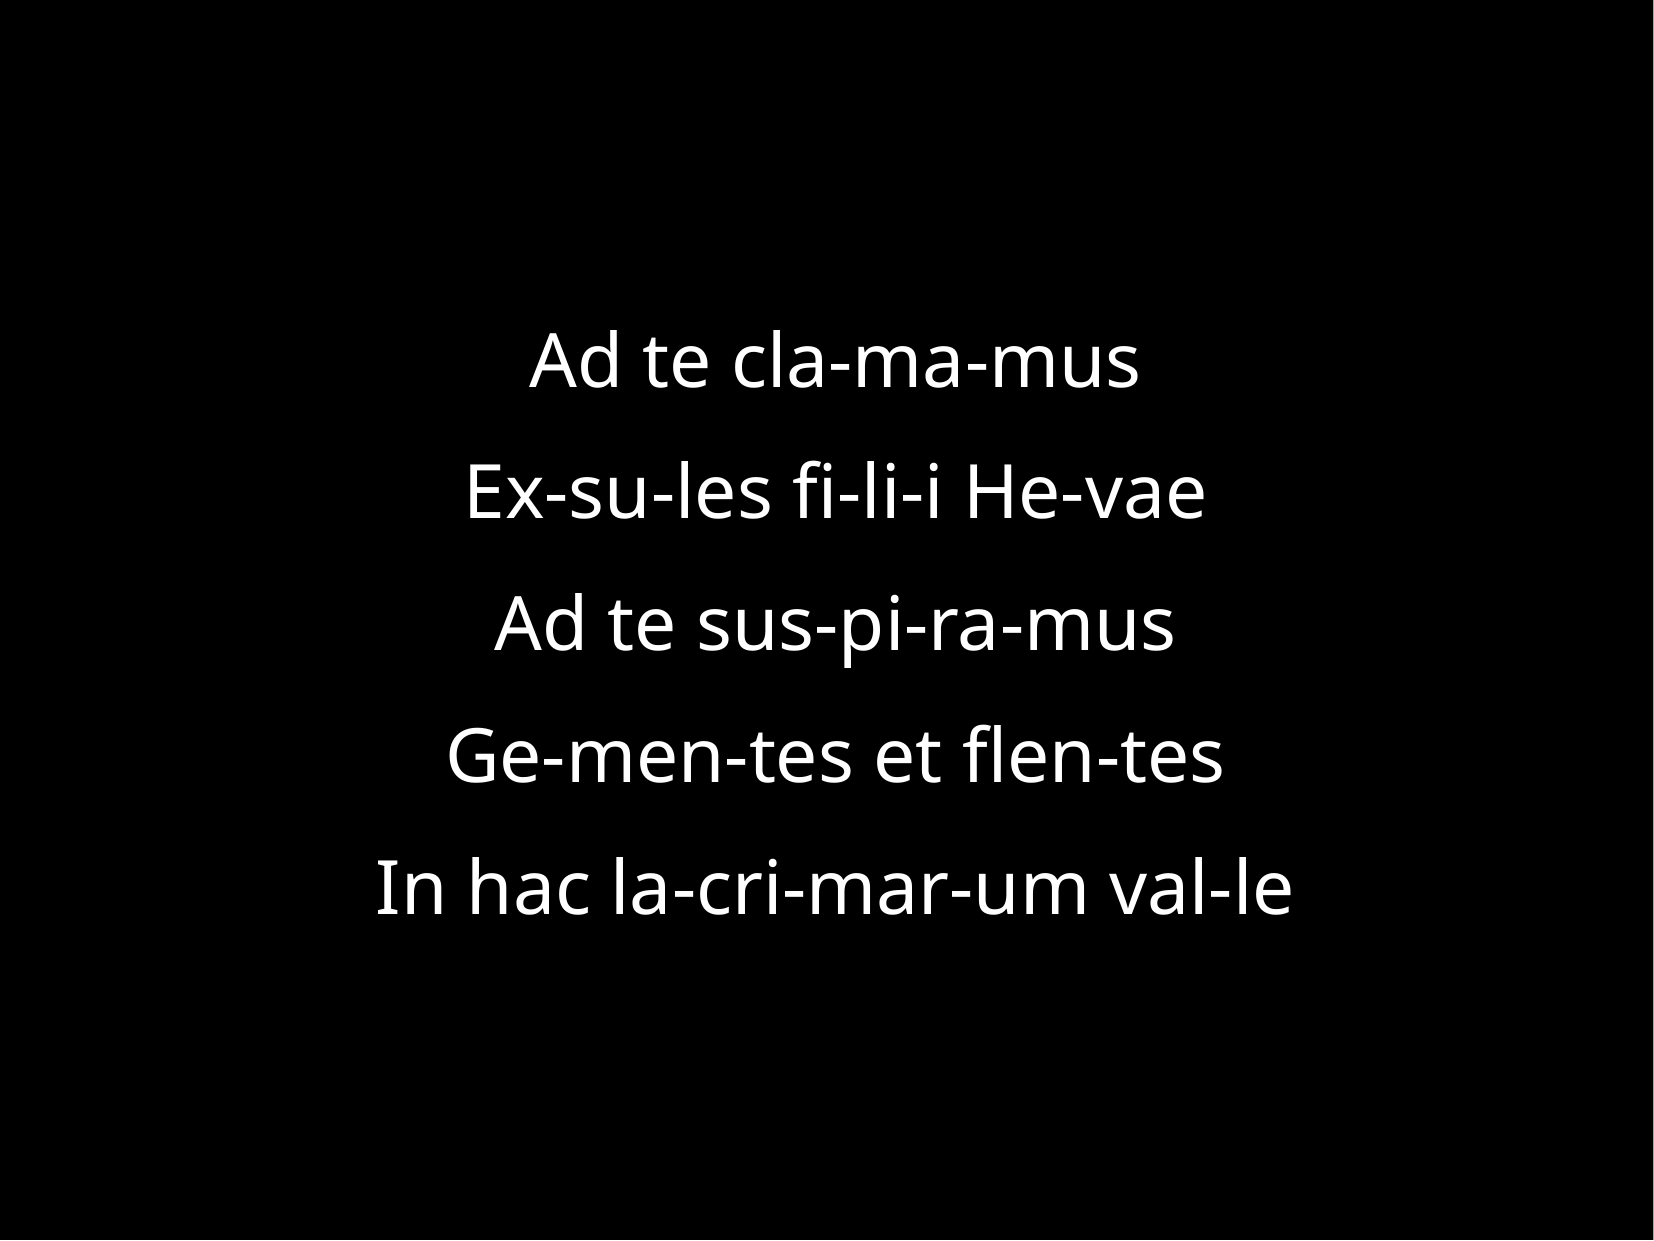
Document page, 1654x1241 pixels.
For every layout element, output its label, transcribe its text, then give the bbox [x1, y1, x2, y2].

list Ad te cla-ma-mus Ex-su-les fi-li-i He-vae Ad te sus-pi-ra-mus Ge-men-tes et flen-tes In hac la-cri-mar-um val-le [0, 307, 1654, 1229]
